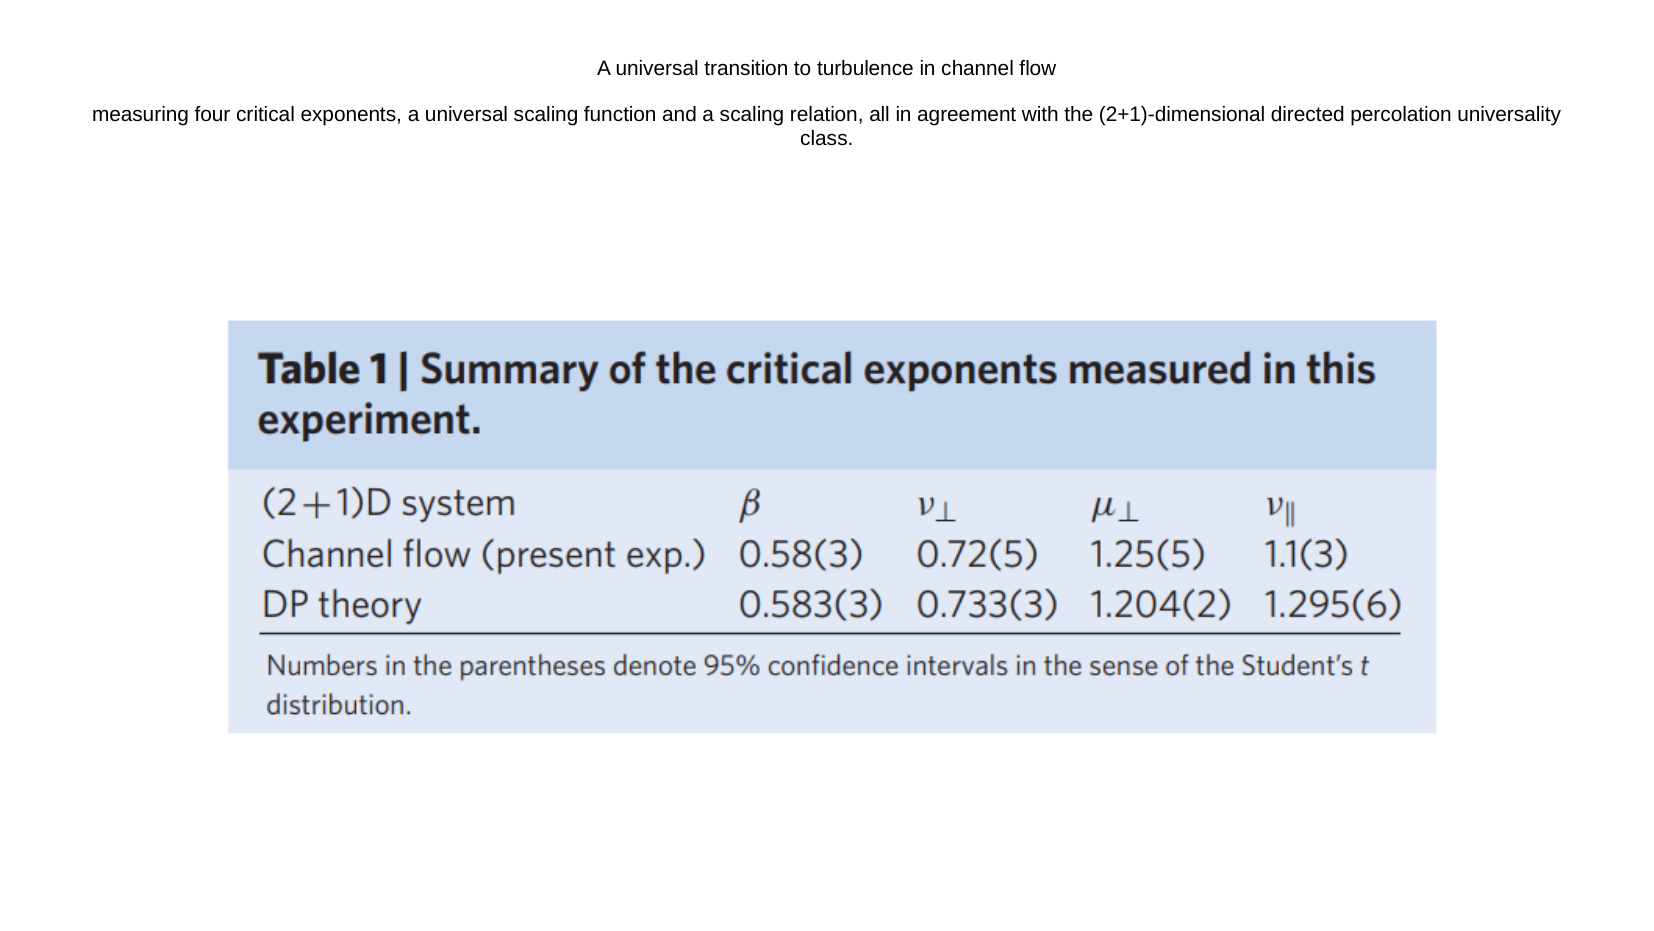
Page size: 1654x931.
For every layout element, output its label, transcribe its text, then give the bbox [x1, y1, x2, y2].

title A universal transition to turbulence in channel flow measuring four critical exponents, a universal scaling function and a scaling relation, all in agreement with the (2+1)-dimensional directed percolation universality class. [82, 37, 1571, 193]
picture [219, 302, 1454, 749]
